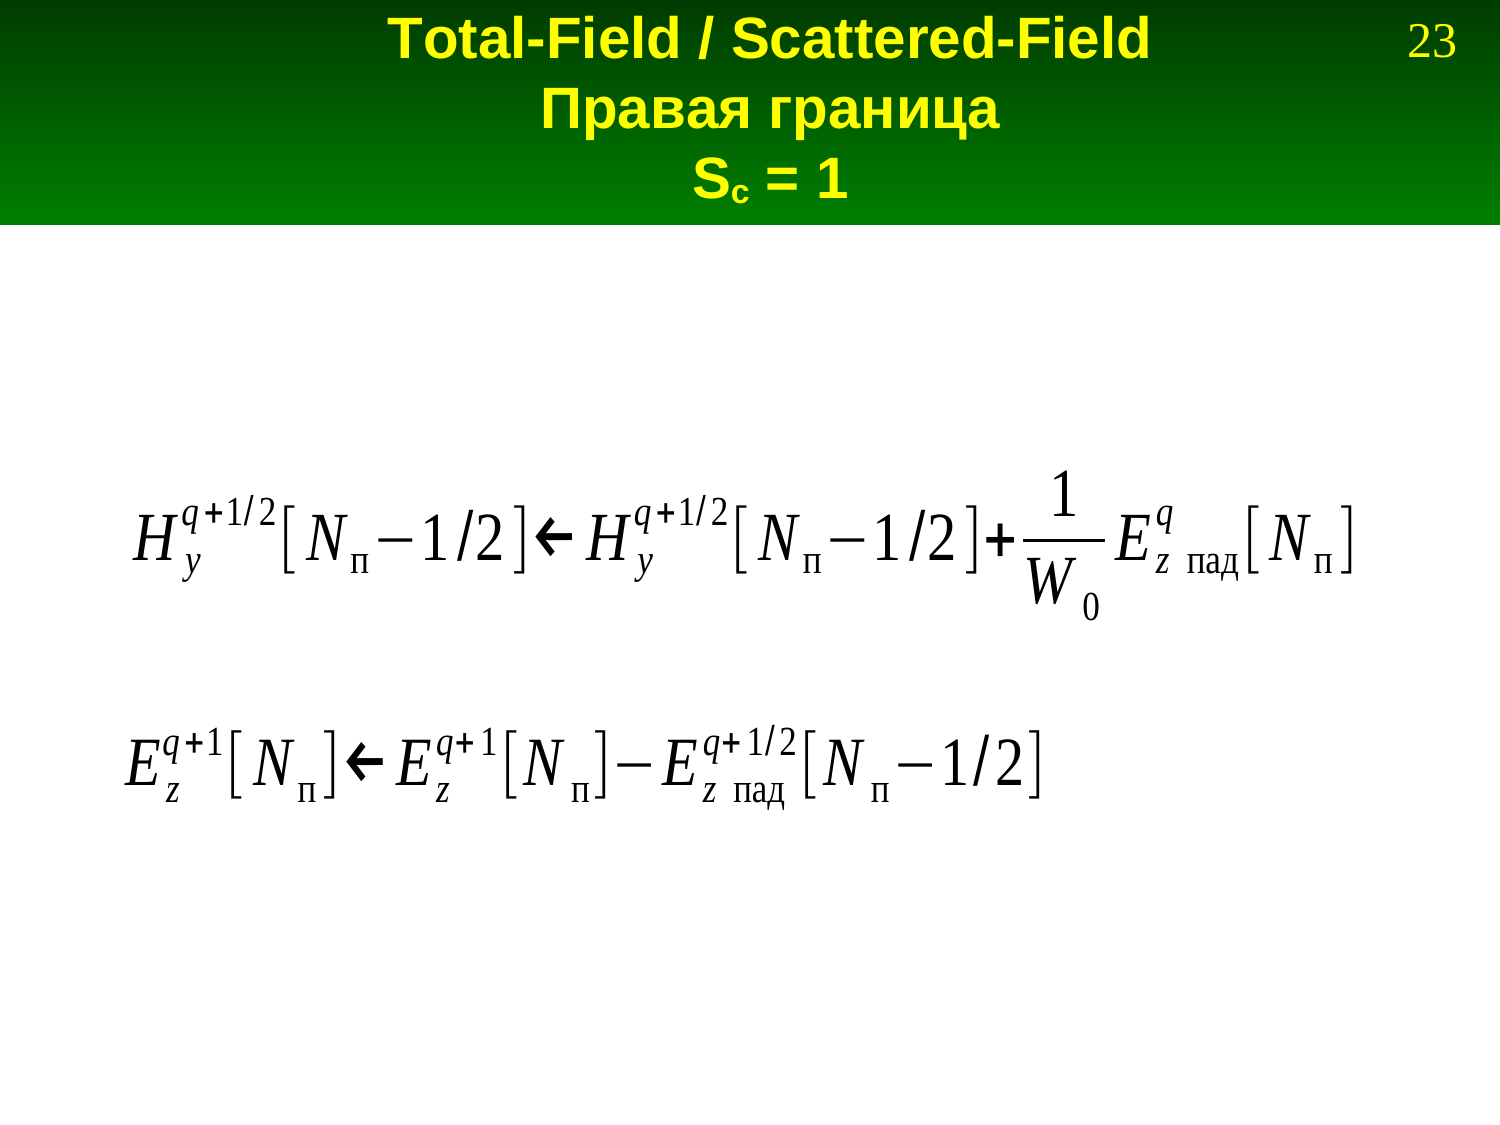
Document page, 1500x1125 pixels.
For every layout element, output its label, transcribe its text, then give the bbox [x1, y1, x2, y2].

chart [107, 715, 1059, 813]
chart [115, 456, 1371, 631]
title Total-Field / Scattered-Field Правая граница Sc = 1 [100, 0, 1441, 226]
